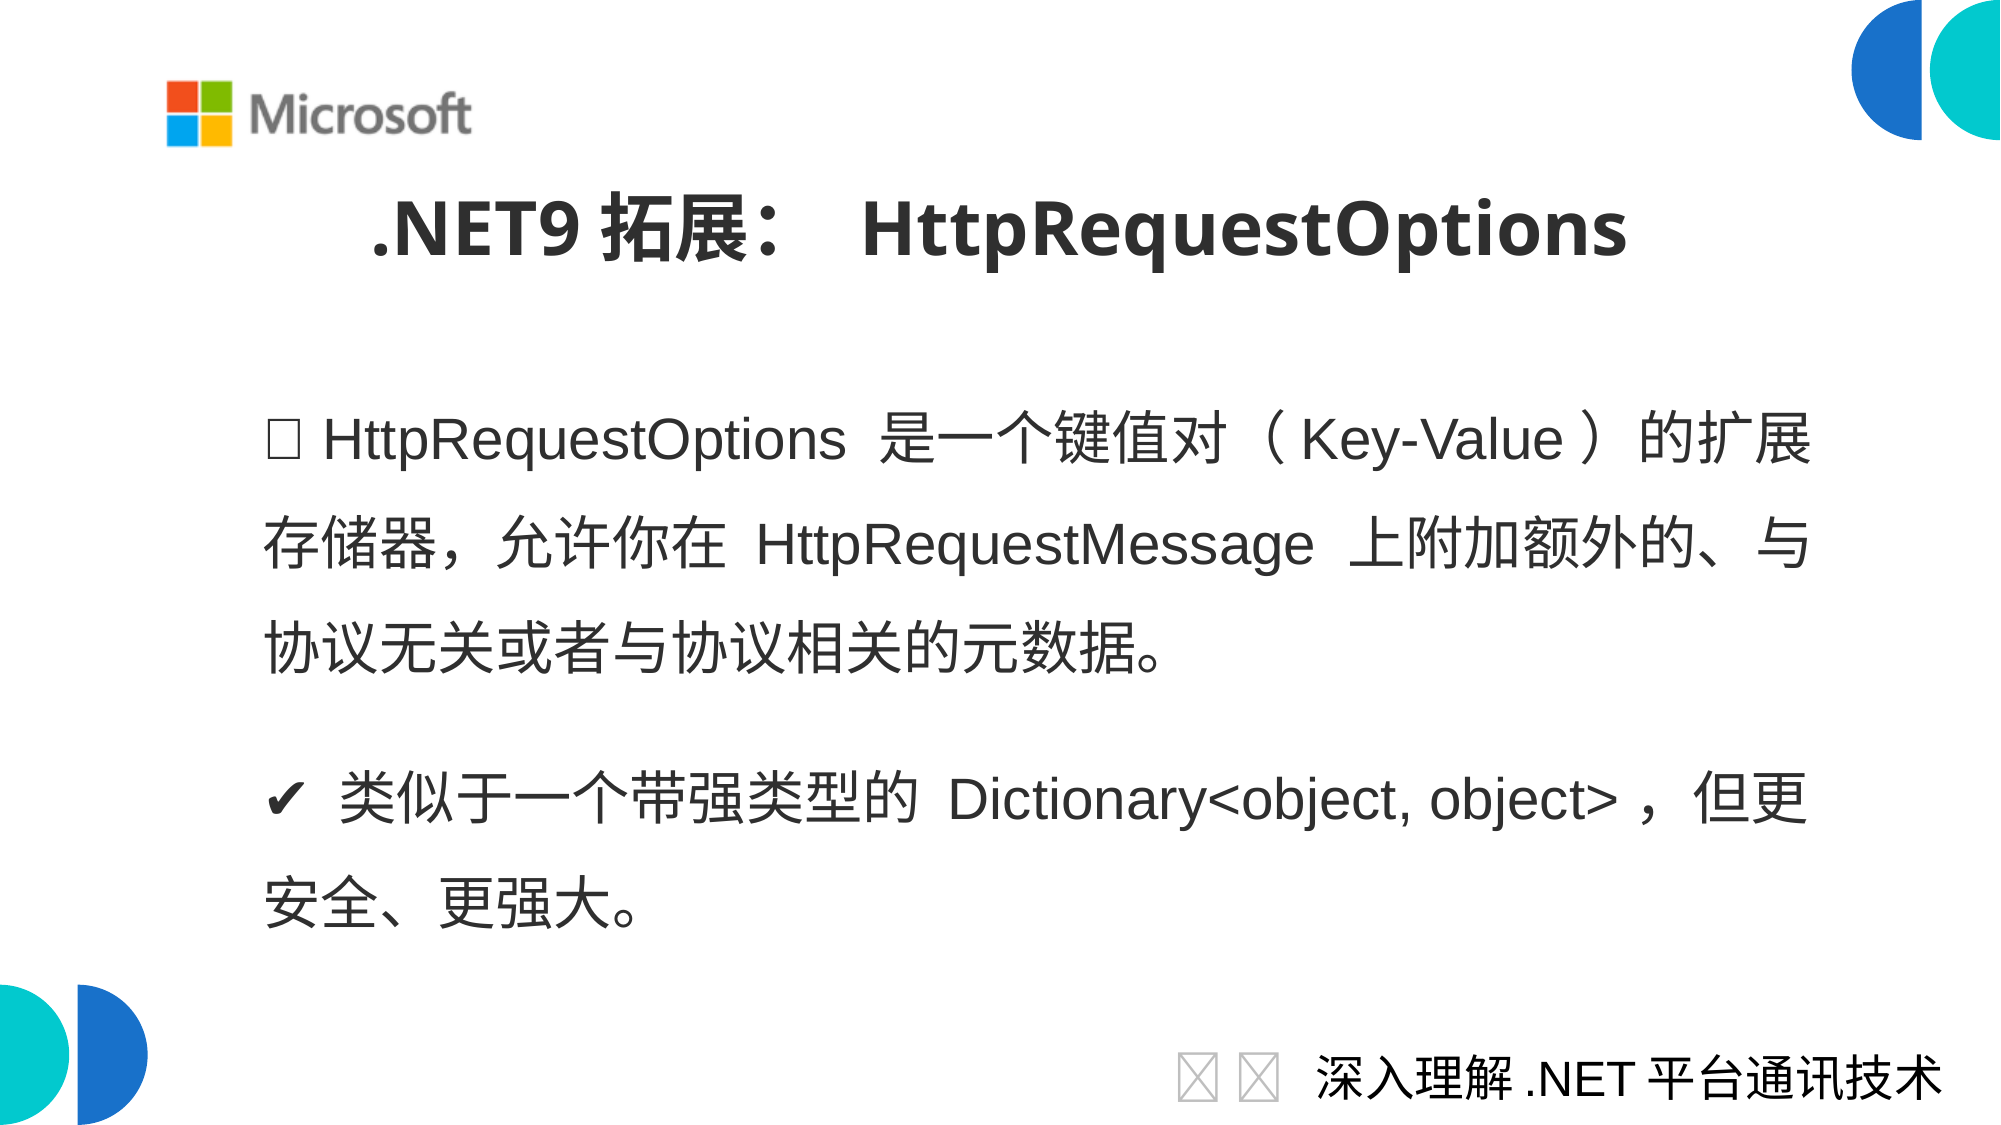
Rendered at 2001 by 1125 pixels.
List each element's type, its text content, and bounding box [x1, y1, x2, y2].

text_box 🚀 HttpRequestOptions 是一个键值对（Key-Value）的扩展存储器，允许你在 HttpRequestMessage 上附加额外的、与协议无关或者与协议相关的元数据。 ✔️ 类似于一个带强类型的 Dictionary<object, object>，但更安全、更强大。 [247, 358, 1835, 608]
subtitle 🚀 🚀 深入理解.NET平台通讯技术 [1173, 1046, 1952, 1107]
title .NET9拓展： HttpRequestOptions [138, 145, 1862, 332]
picture [85, 41, 552, 189]
